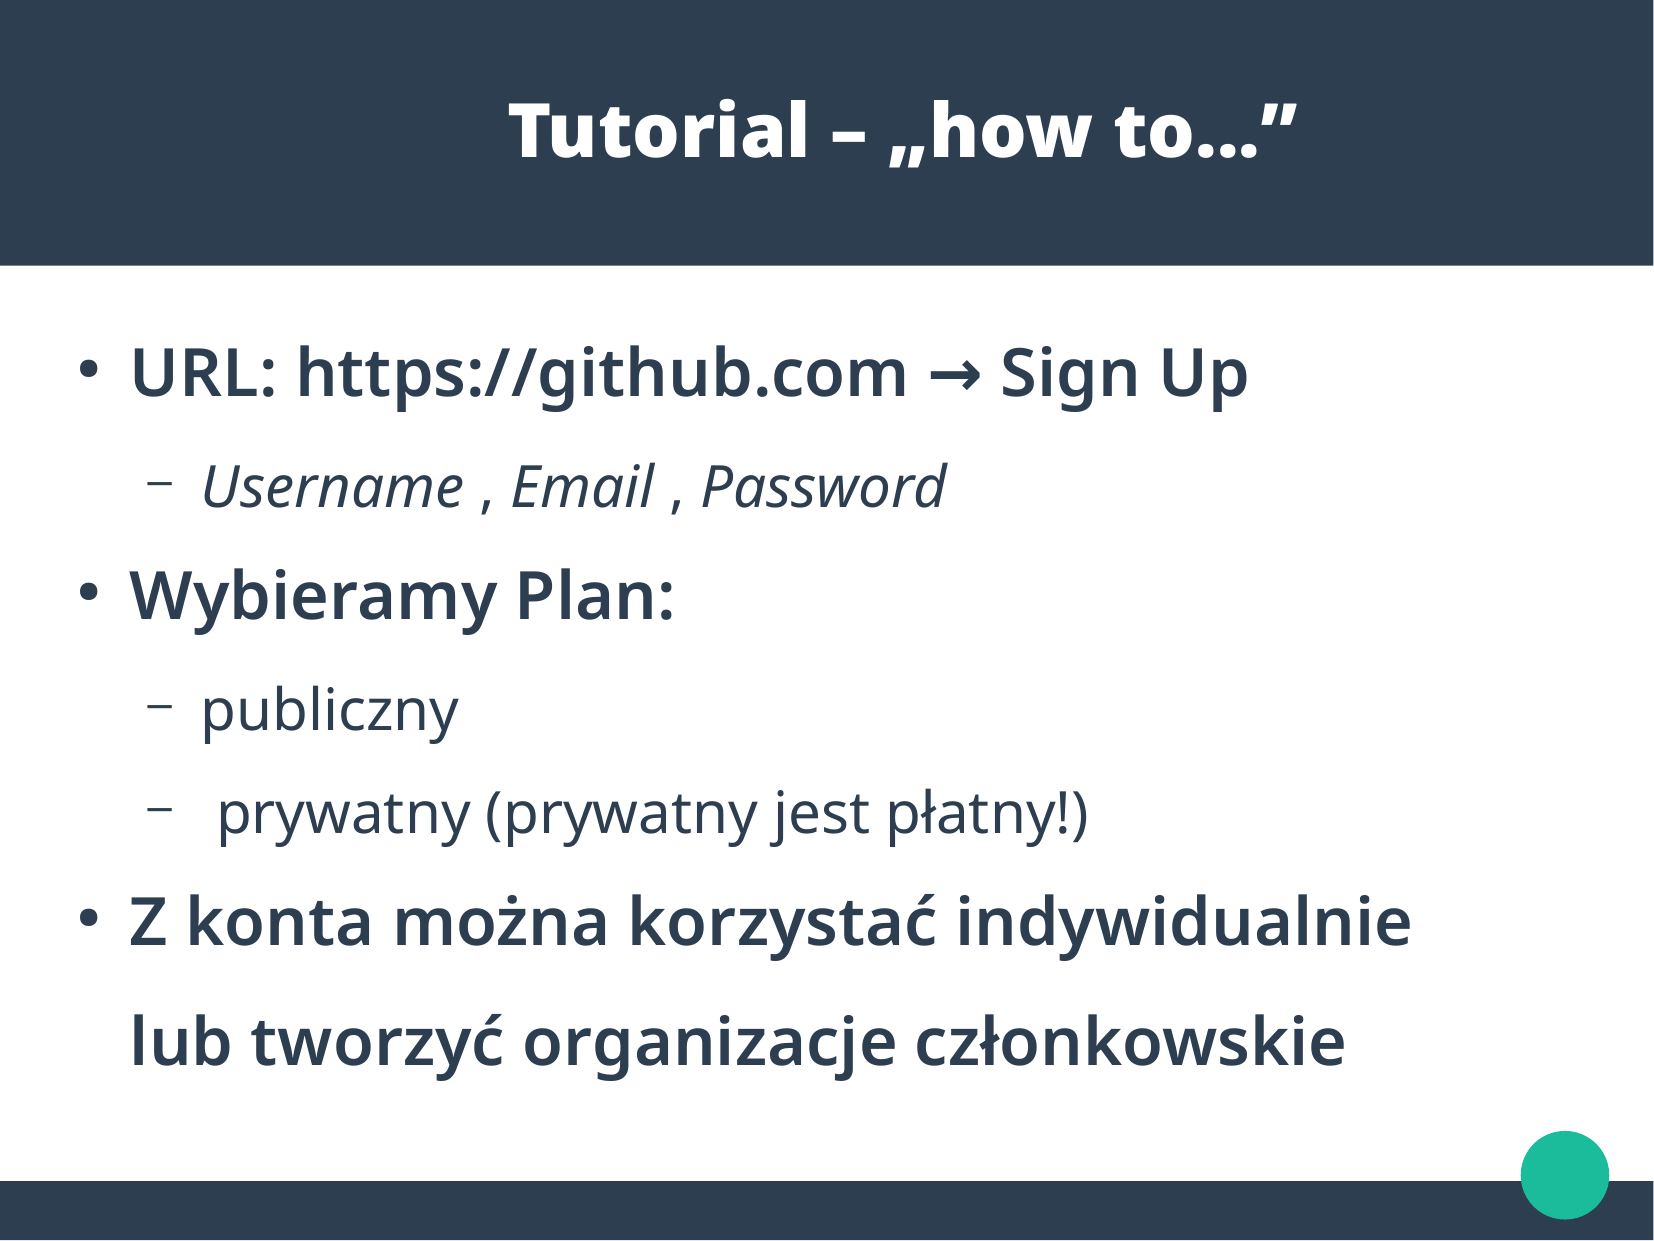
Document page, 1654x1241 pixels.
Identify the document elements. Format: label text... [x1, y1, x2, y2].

list URL: https://github.com → Sign Up Username , Email , Password Wybieramy Plan: publiczny prywatny (prywatny jest płatny!) Z konta można korzystać indywidualnie lub tworzyć organizacje członkowskie [59, 324, 1595, 1152]
title Tutorial – „how to...” [59, 49, 1595, 207]
